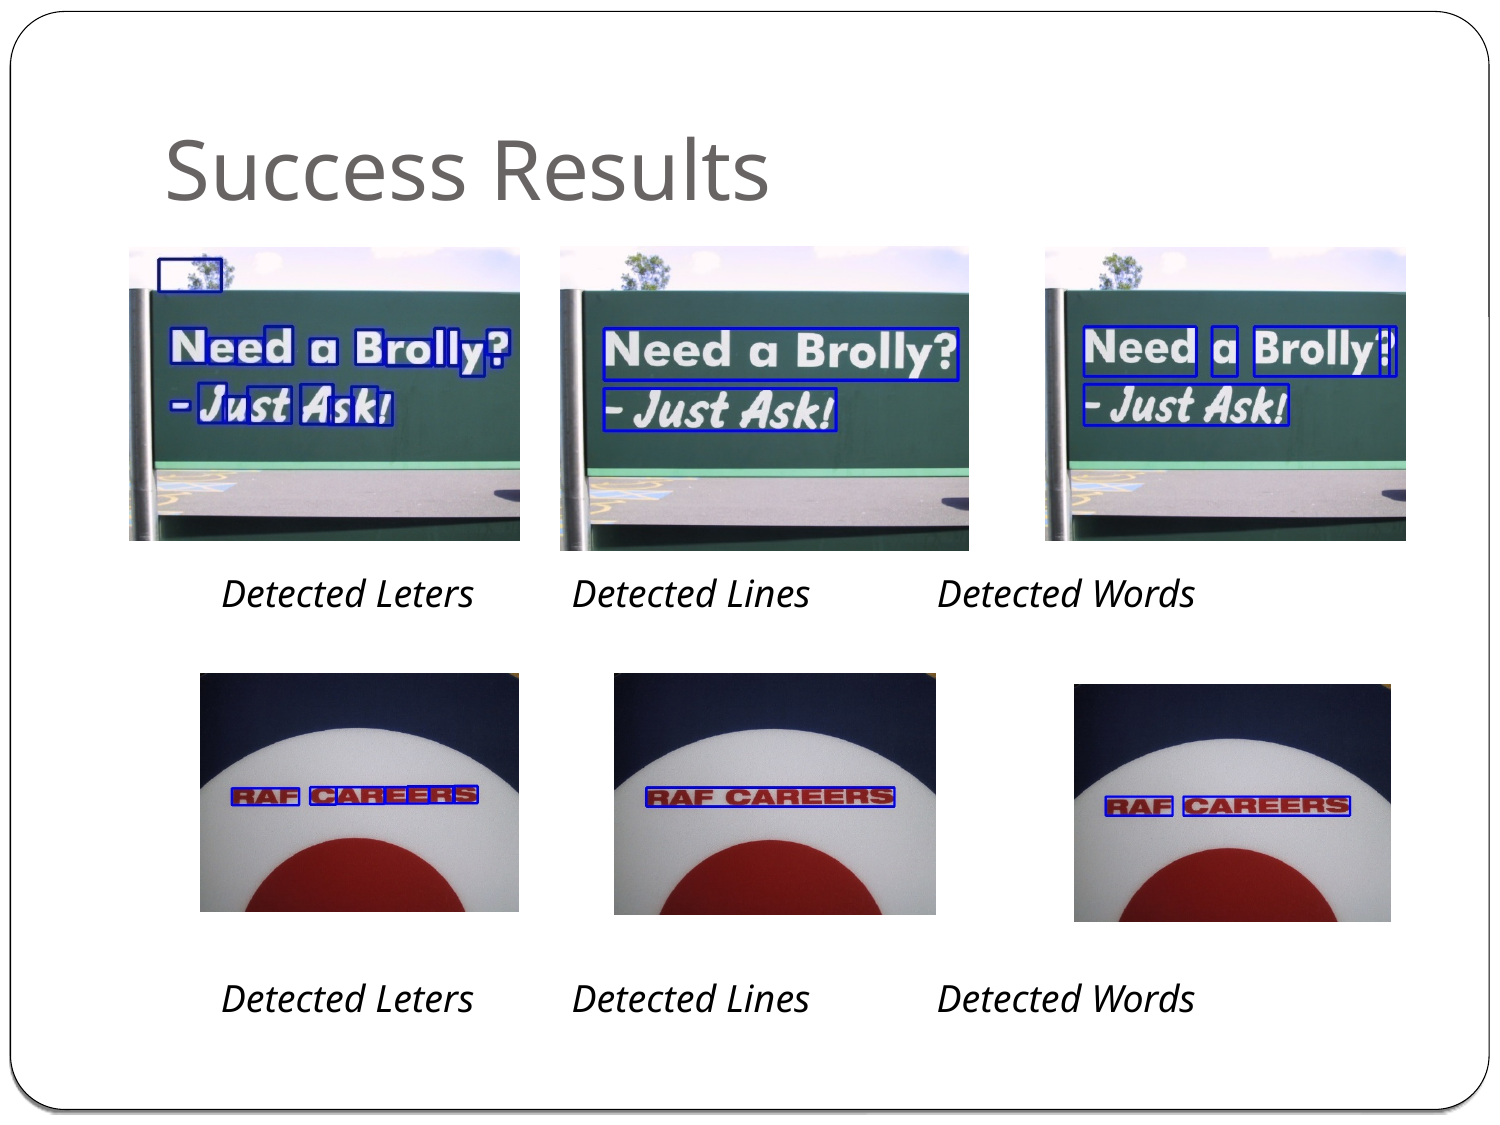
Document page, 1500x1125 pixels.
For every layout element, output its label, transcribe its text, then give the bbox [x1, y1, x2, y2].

picture [129, 247, 520, 541]
picture [200, 673, 519, 912]
title Success Results [150, 45, 1425, 233]
text_box Detected Leters Detected Lines Detected Words [58, 562, 1465, 623]
picture [1074, 684, 1391, 922]
picture [560, 246, 969, 551]
picture [1045, 247, 1406, 541]
text_box Detected Leters Detected Lines Detected Words [58, 967, 1465, 1028]
picture [614, 673, 936, 915]
